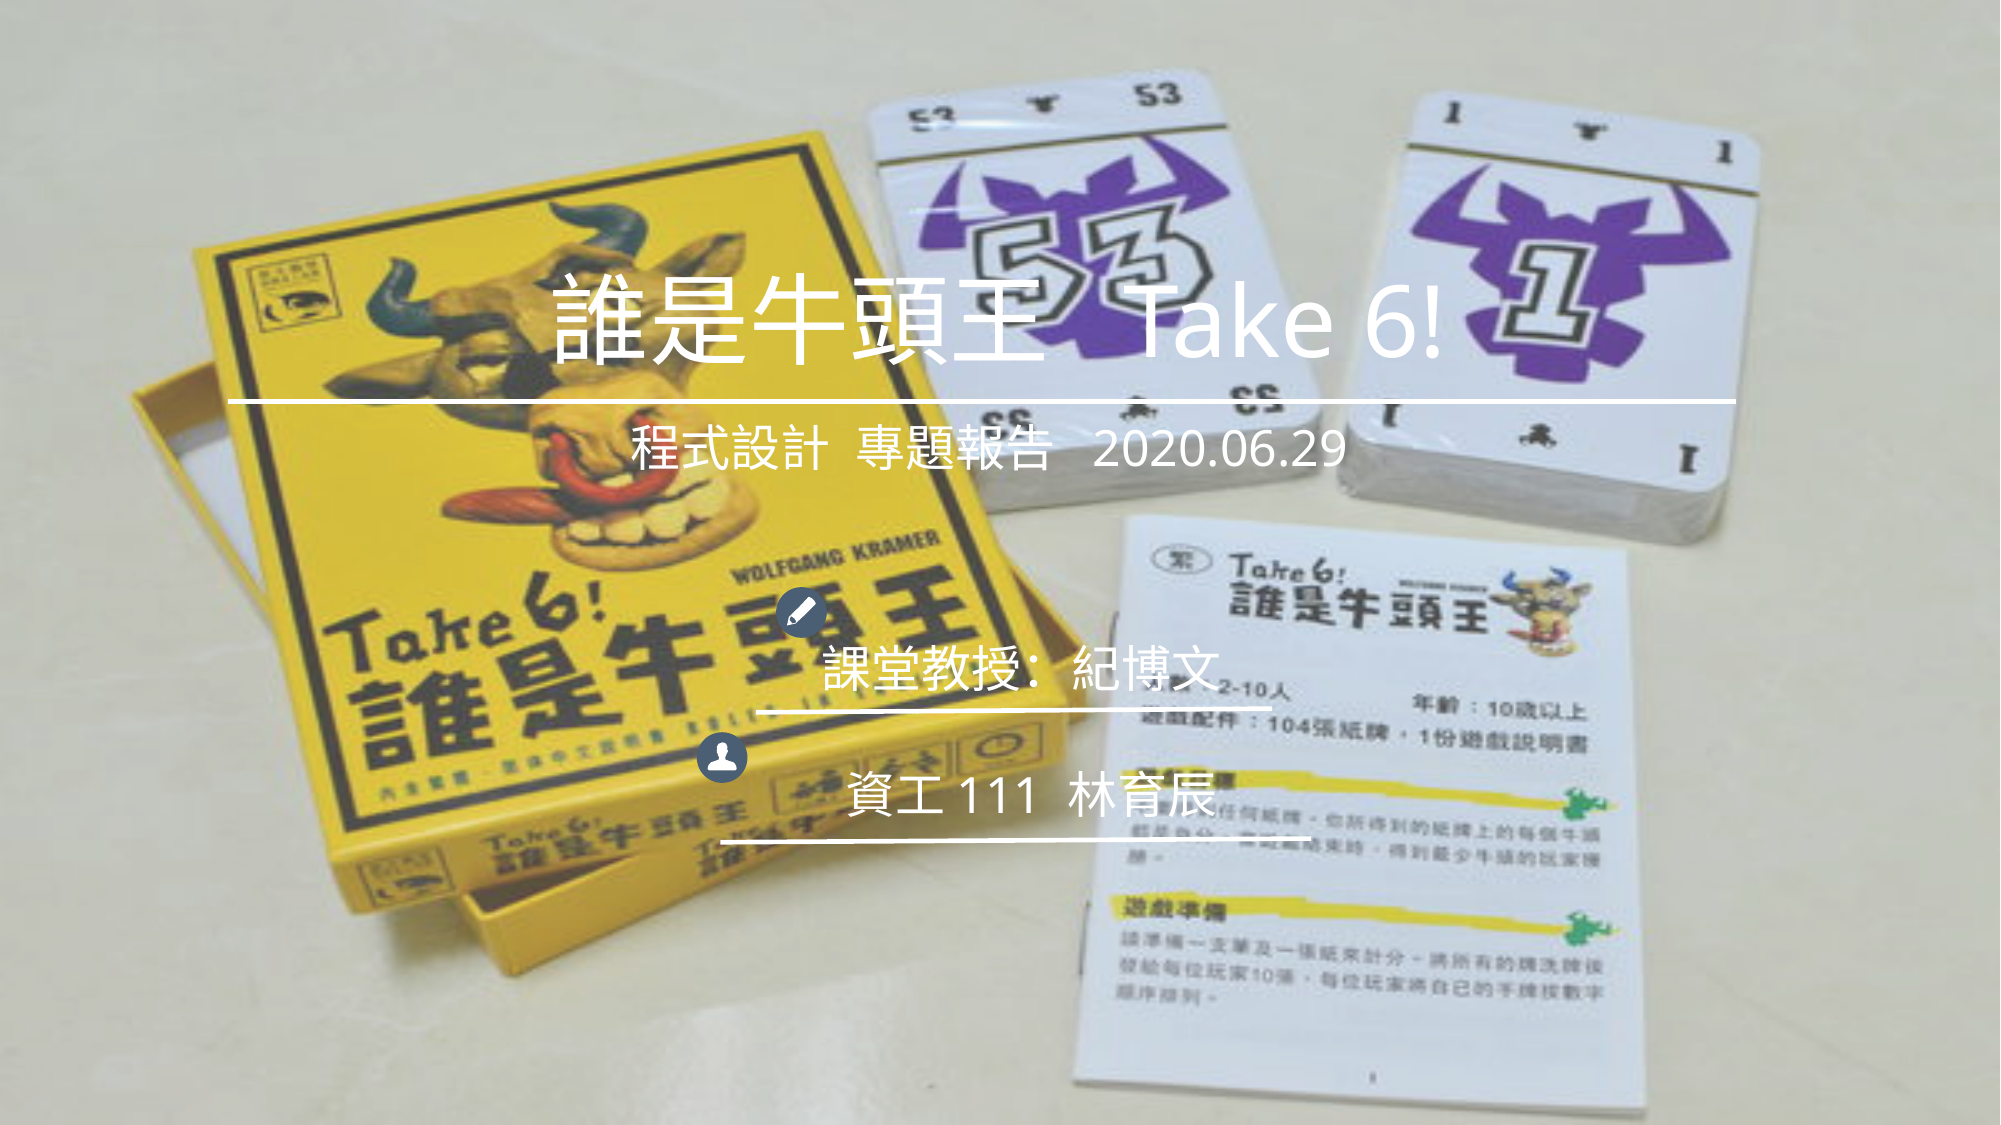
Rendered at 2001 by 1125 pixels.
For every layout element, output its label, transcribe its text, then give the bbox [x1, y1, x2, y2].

text_box [776, 587, 827, 638]
text_box 資工111 林育辰 [830, 755, 1233, 831]
text_box 程式設計 專題報告 2020.06.29 [615, 409, 1363, 485]
text_box 誰是牛頭王 Take 6! [534, 249, 1463, 385]
picture [0, 0, 2000, 1125]
text_box 課堂教授：紀博文 [806, 630, 1237, 706]
text_box [696, 732, 748, 783]
